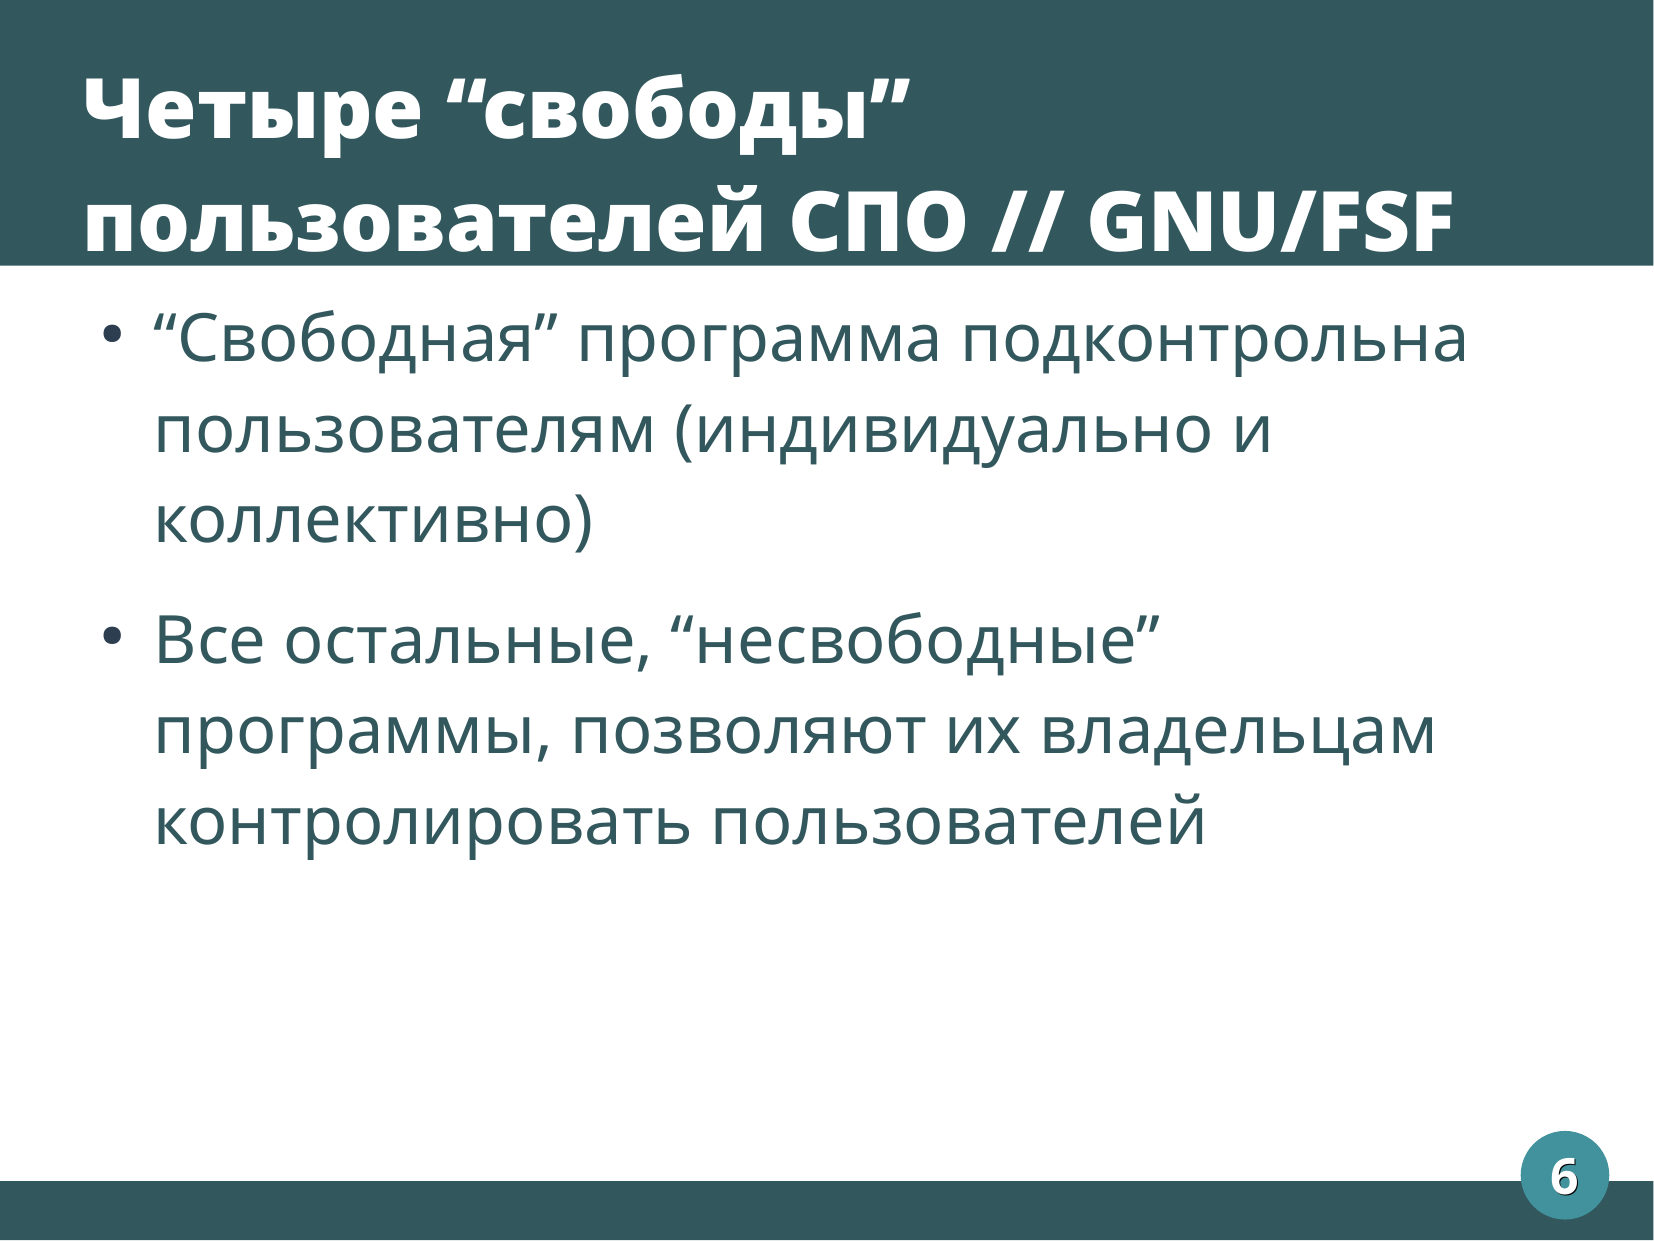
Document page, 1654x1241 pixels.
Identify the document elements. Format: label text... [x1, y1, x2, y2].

title Четыре “свободы” пользователей СПО // GNU/FSF [82, 49, 1571, 257]
list “Свободная” программа подконтрольна пользователям (индивидуально и коллективно) Все остальные, “несвободные” программы, позволяют их владельцам контролировать пользователей [82, 290, 1571, 1126]
